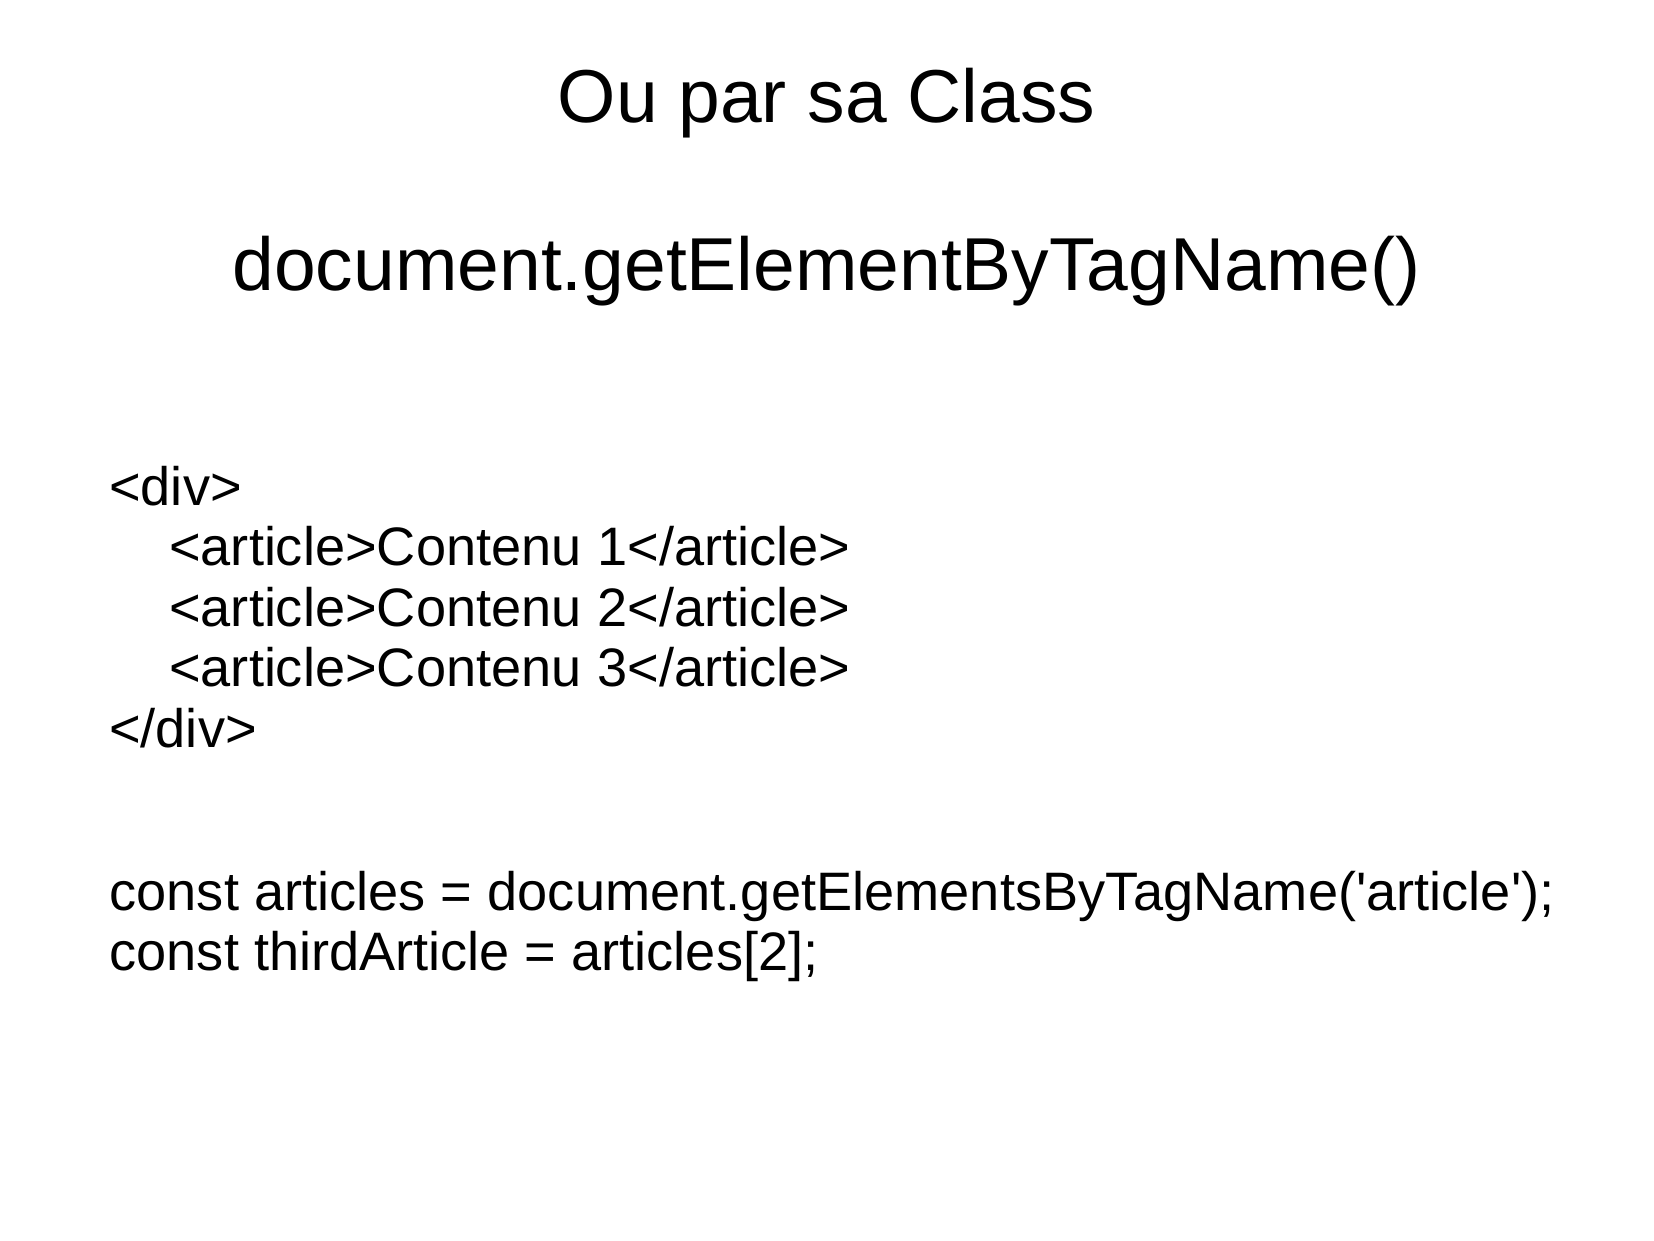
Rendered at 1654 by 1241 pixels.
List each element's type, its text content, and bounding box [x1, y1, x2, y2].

text_box <div> <article>Contenu 1</article> <article>Contenu 2</article> <article>Contenu 3</article> </div> const articles = document.getElementsByTagName('article'); const thirdArticle = articles[2]; [94, 448, 1572, 1016]
title Ou par sa Class document.getElementByTagName() [82, 54, 1571, 391]
